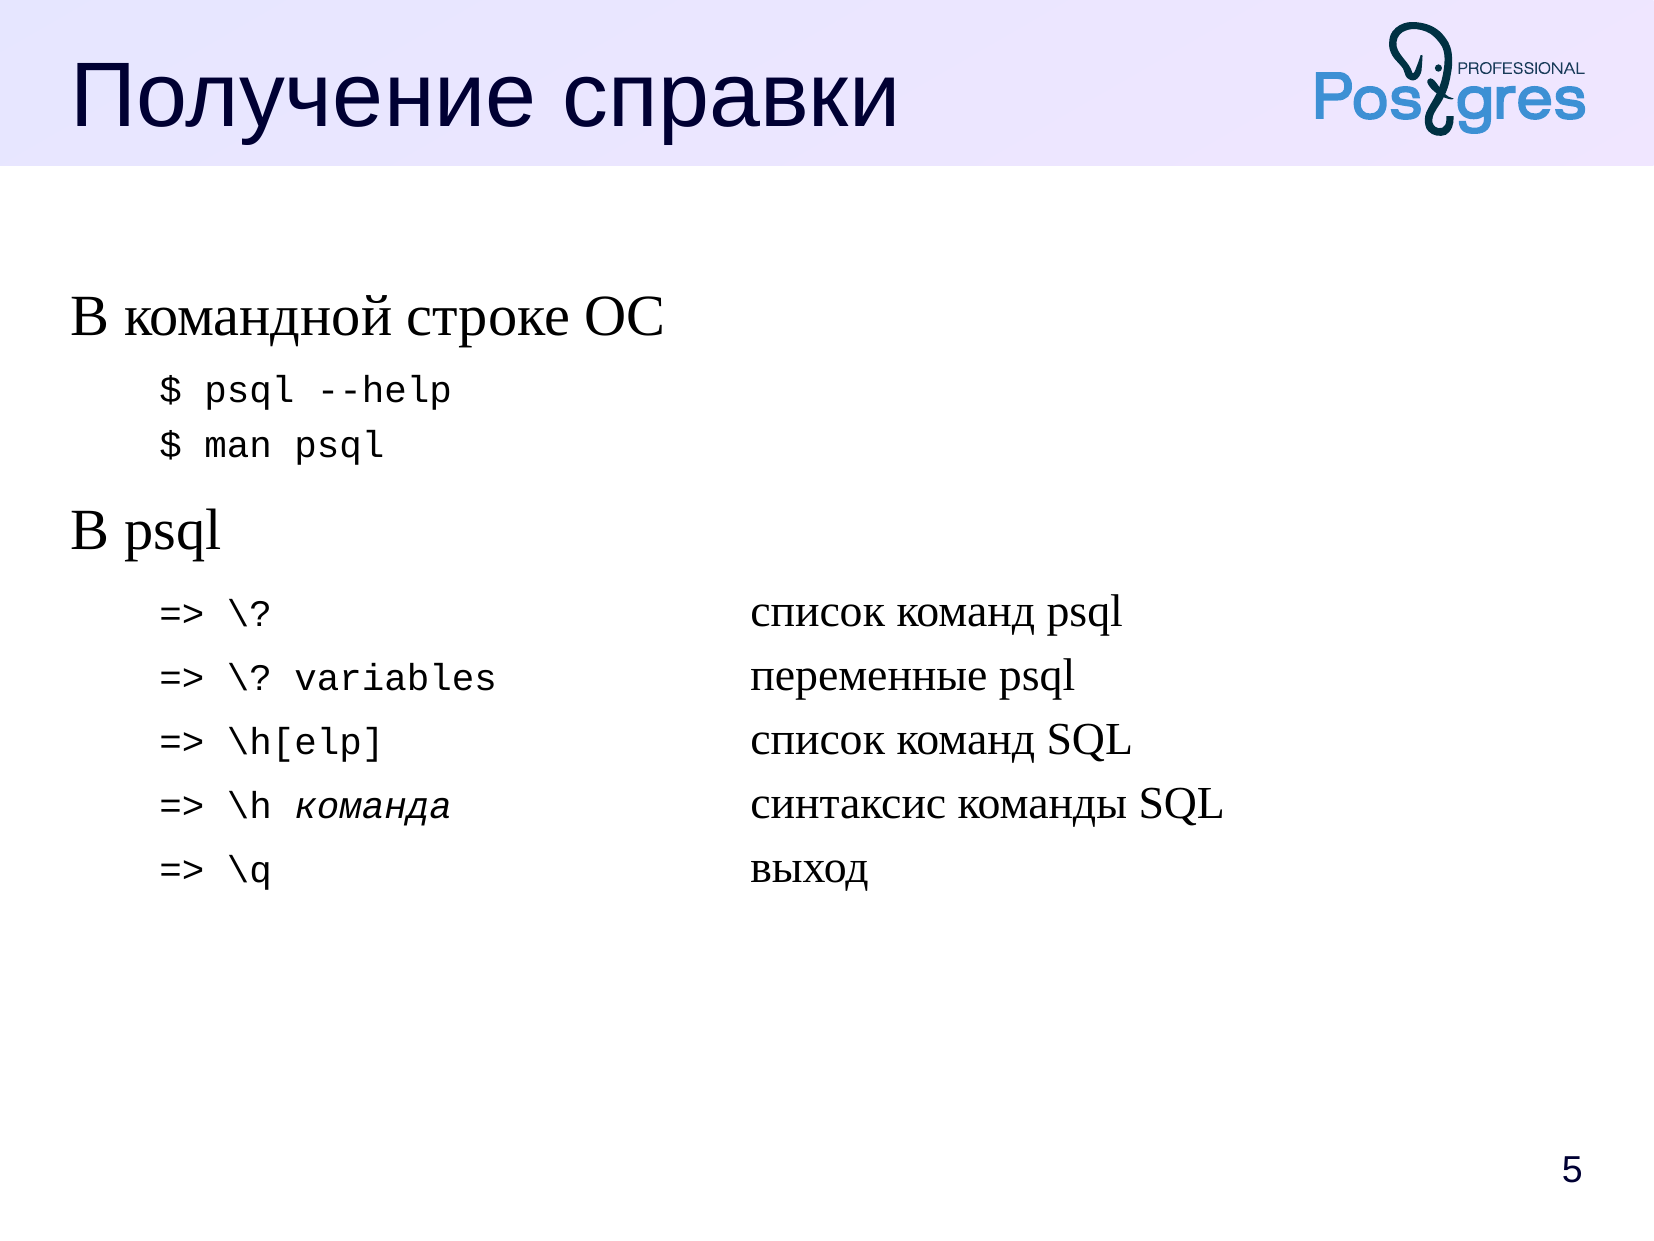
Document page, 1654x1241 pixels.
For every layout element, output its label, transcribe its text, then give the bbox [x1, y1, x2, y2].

list В командной строке ОС $ psql --help $ man psql В psql => \? список команд psql => \? variables переменные psql => \h[elp] список команд SQL => \h команда синтаксис команды SQL => \q выход [70, 283, 1583, 1134]
title Получение справки [70, 43, 1241, 147]
